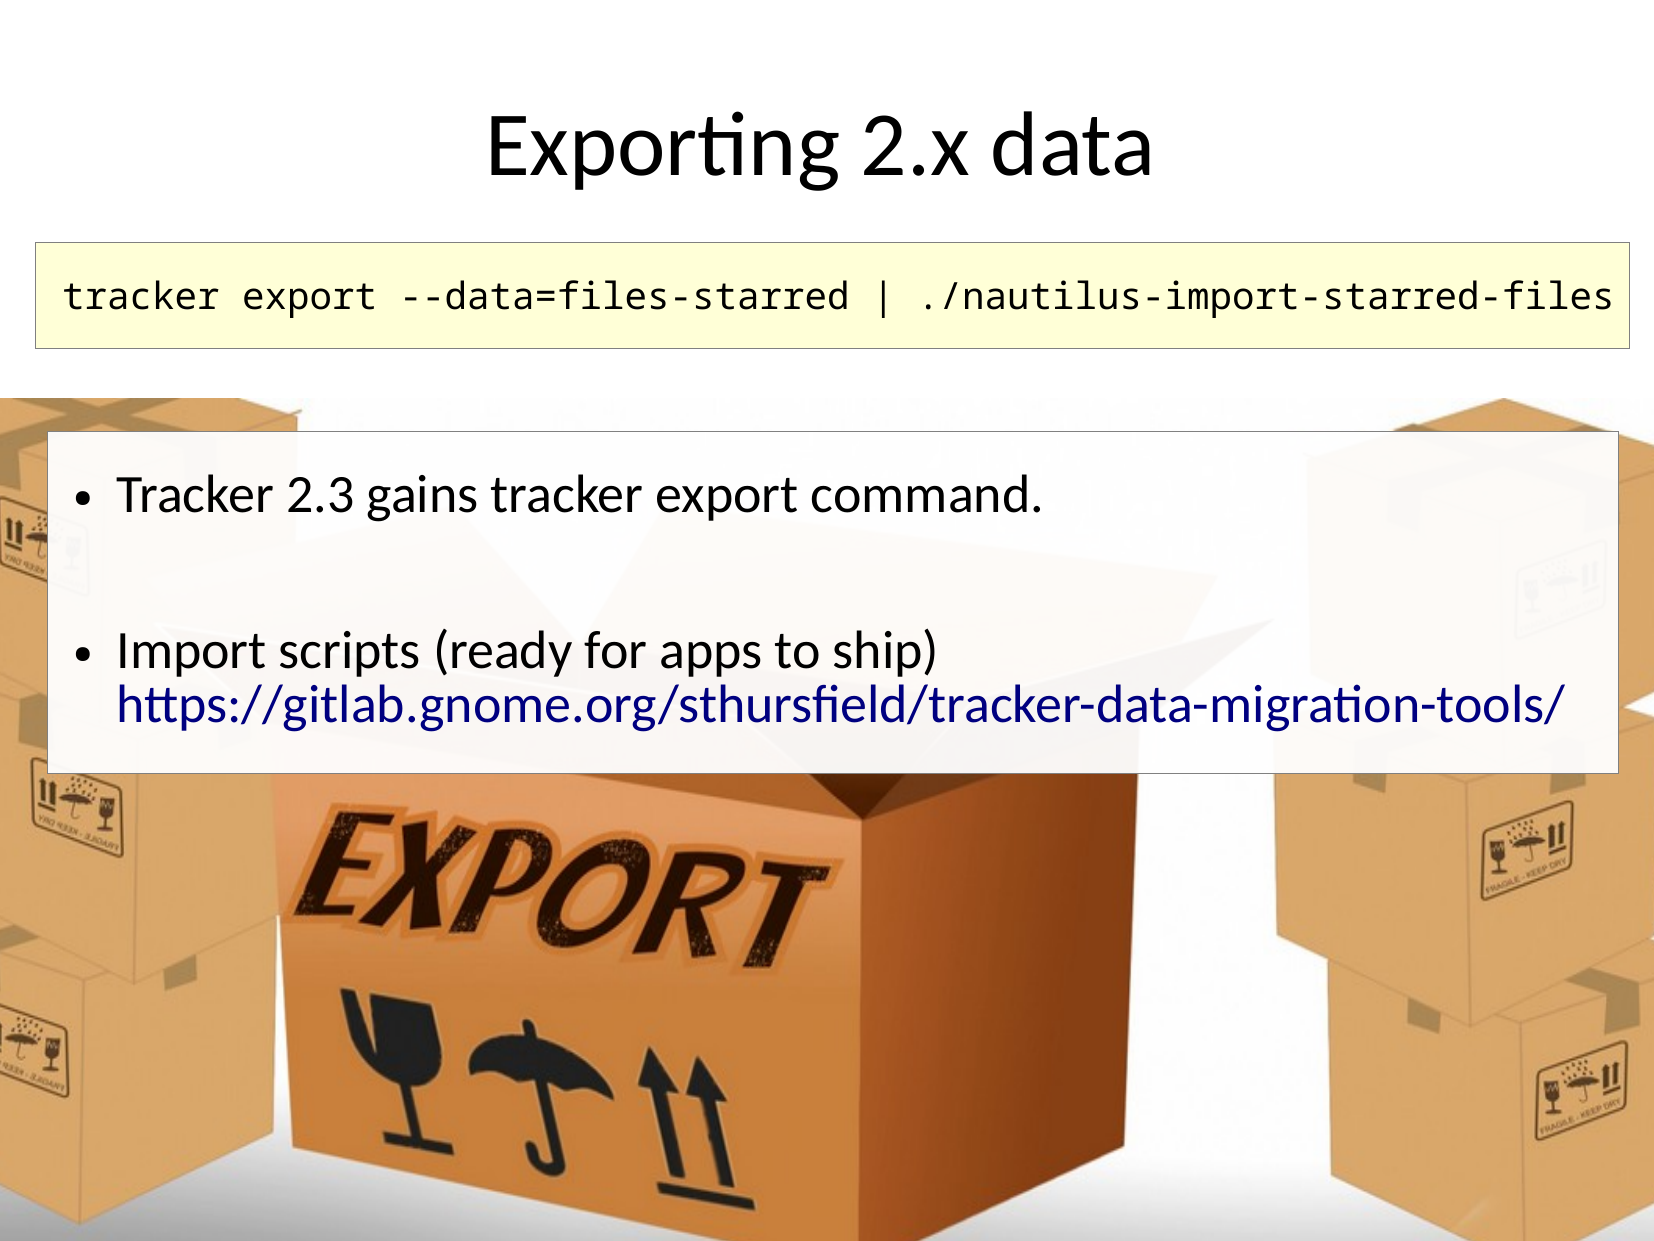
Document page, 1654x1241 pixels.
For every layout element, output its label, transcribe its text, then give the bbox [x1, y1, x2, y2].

title Exporting 2.x data [76, 49, 1565, 242]
text_box [47, 431, 1619, 774]
picture [0, 398, 1654, 1241]
list Tracker 2.3 gains tracker export command. Import scripts (ready for apps to ship) https://gitlab.gnome.org/sthursfield/tracker-data-migration-tools/ [59, 472, 1583, 986]
text_box [35, 242, 1630, 262]
text_box tracker export --data=files-starred | ./nautilus-import-starred-files [0, 262, 1630, 362]
